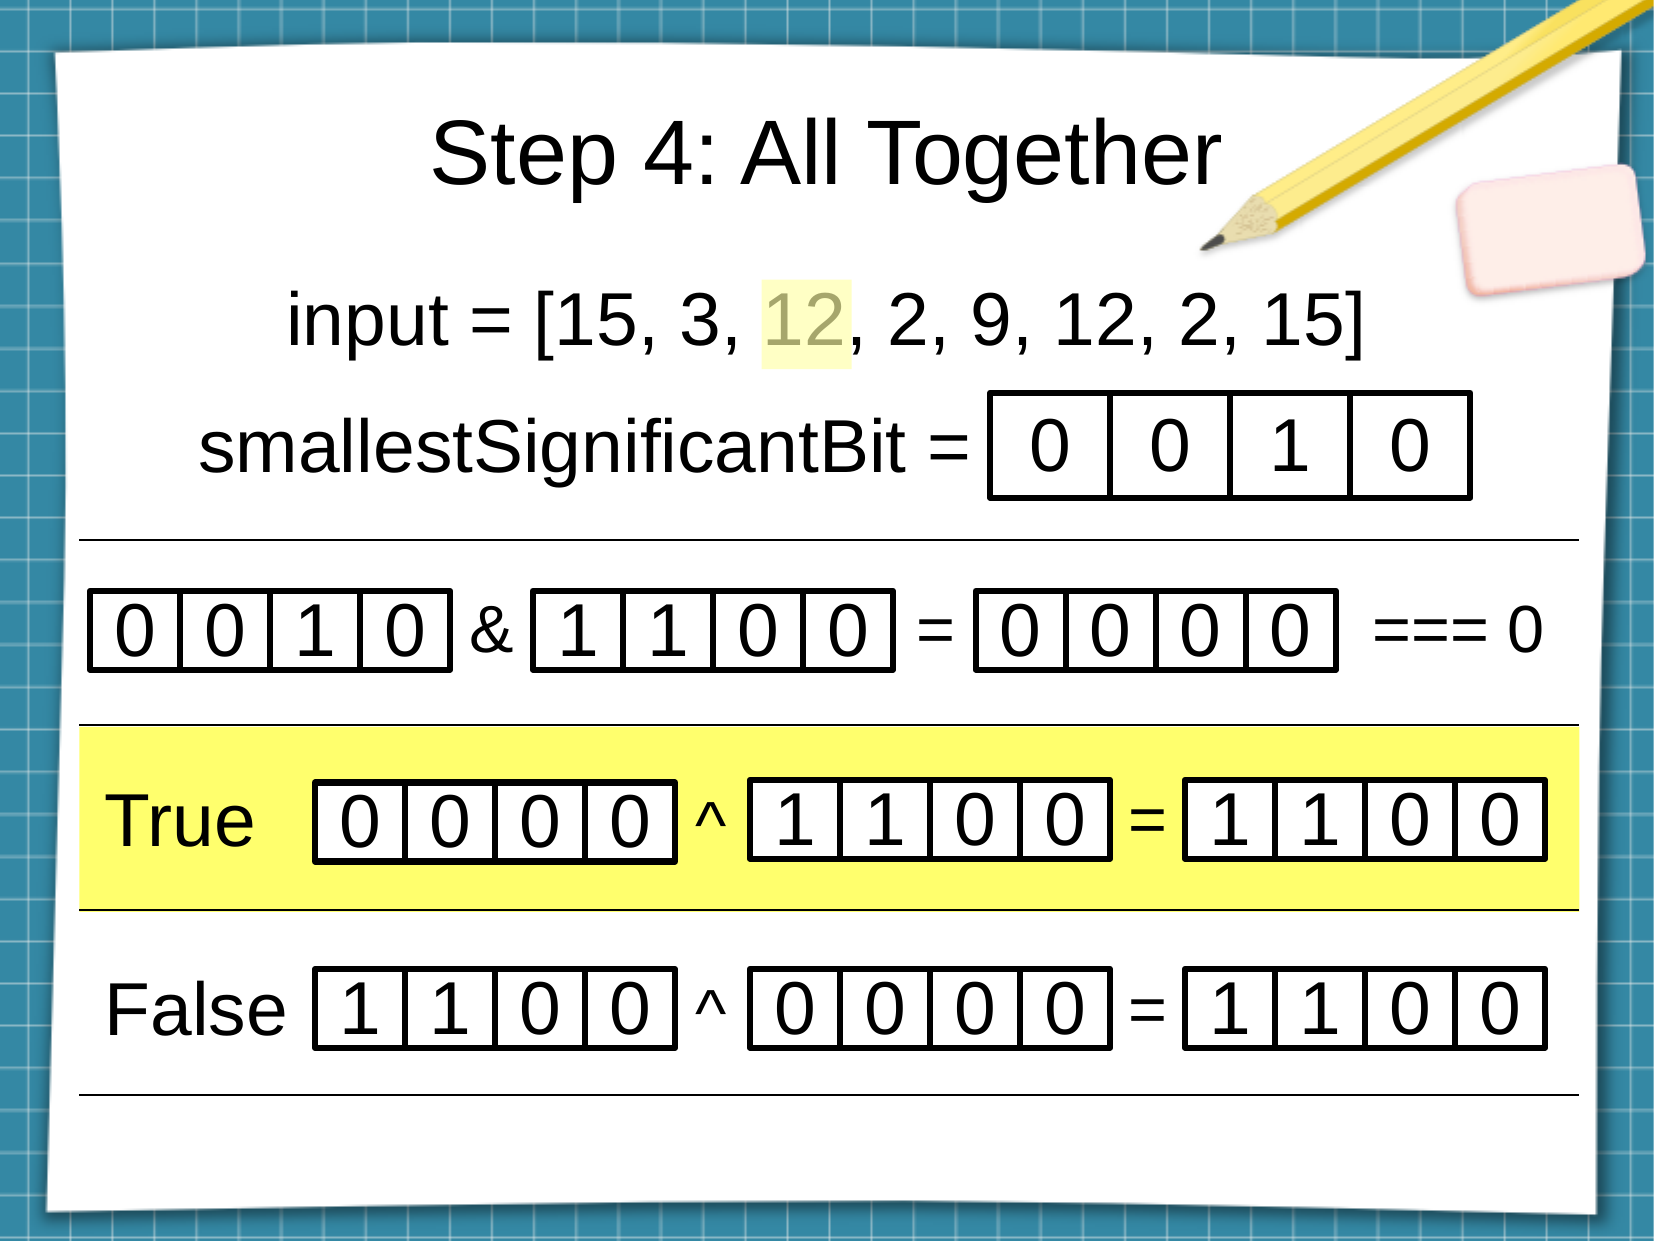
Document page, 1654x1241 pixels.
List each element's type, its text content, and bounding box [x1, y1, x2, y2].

text_box 0 [586, 969, 676, 1048]
text_box 0 [840, 968, 930, 1048]
text_box input = [15, 3, 12, 2, 9, 12, 2, 15] [271, 270, 1383, 370]
text_box 0 [930, 780, 1021, 859]
text_box 0 [975, 590, 1065, 670]
text_box 0 [1456, 780, 1546, 859]
text_box 0 [405, 782, 495, 862]
text_box 1 [1231, 392, 1351, 498]
text_box 1 [622, 590, 712, 670]
text_box 1 [1185, 968, 1275, 1048]
text_box 0 [1110, 392, 1231, 498]
text_box 0 [1155, 590, 1246, 670]
text_box 0 [586, 782, 676, 862]
text_box smallestSignificantBit = [183, 397, 1008, 496]
text_box True [90, 771, 272, 871]
text_box 0 [1351, 392, 1471, 498]
text_box 0 [803, 590, 893, 670]
text_box 0 [990, 392, 1110, 498]
text_box 1 [1275, 968, 1365, 1048]
text_box ^ [680, 969, 742, 1059]
text_box 1 [270, 590, 361, 670]
text_box 1 [750, 780, 840, 859]
text_box 0 [495, 969, 586, 1048]
text_box === 0 [1357, 585, 1561, 675]
picture [0, 0, 1654, 1241]
text_box 0 [1065, 590, 1155, 670]
text_box 1 [1185, 780, 1275, 859]
text_box 1 [1275, 780, 1365, 859]
text_box 0 [1246, 590, 1336, 670]
title Step 4: All Together [82, 49, 1571, 257]
text_box = [1113, 775, 1183, 865]
text_box 0 [315, 782, 405, 862]
text_box 1 [315, 969, 405, 1048]
text_box 1 [532, 590, 622, 670]
text_box False [90, 960, 304, 1059]
text_box & [454, 585, 529, 675]
text_box ^ [680, 780, 742, 870]
text_box 0 [1021, 968, 1111, 1048]
text_box 0 [90, 590, 180, 670]
text_box = [1113, 964, 1183, 1054]
text_box 0 [712, 590, 803, 670]
text_box 0 [361, 590, 451, 670]
text_box [761, 279, 852, 370]
text_box 0 [1021, 780, 1111, 859]
text_box 1 [840, 780, 930, 859]
text_box 0 [180, 590, 270, 670]
text_box 0 [930, 968, 1021, 1048]
text_box 0 [1456, 968, 1546, 1048]
text_box 1 [405, 969, 495, 1048]
text_box 0 [495, 782, 586, 862]
text_box [79, 726, 1580, 912]
text_box 0 [1365, 968, 1456, 1048]
text_box 0 [750, 968, 840, 1048]
text_box = [901, 585, 971, 675]
text_box 0 [1365, 780, 1456, 859]
